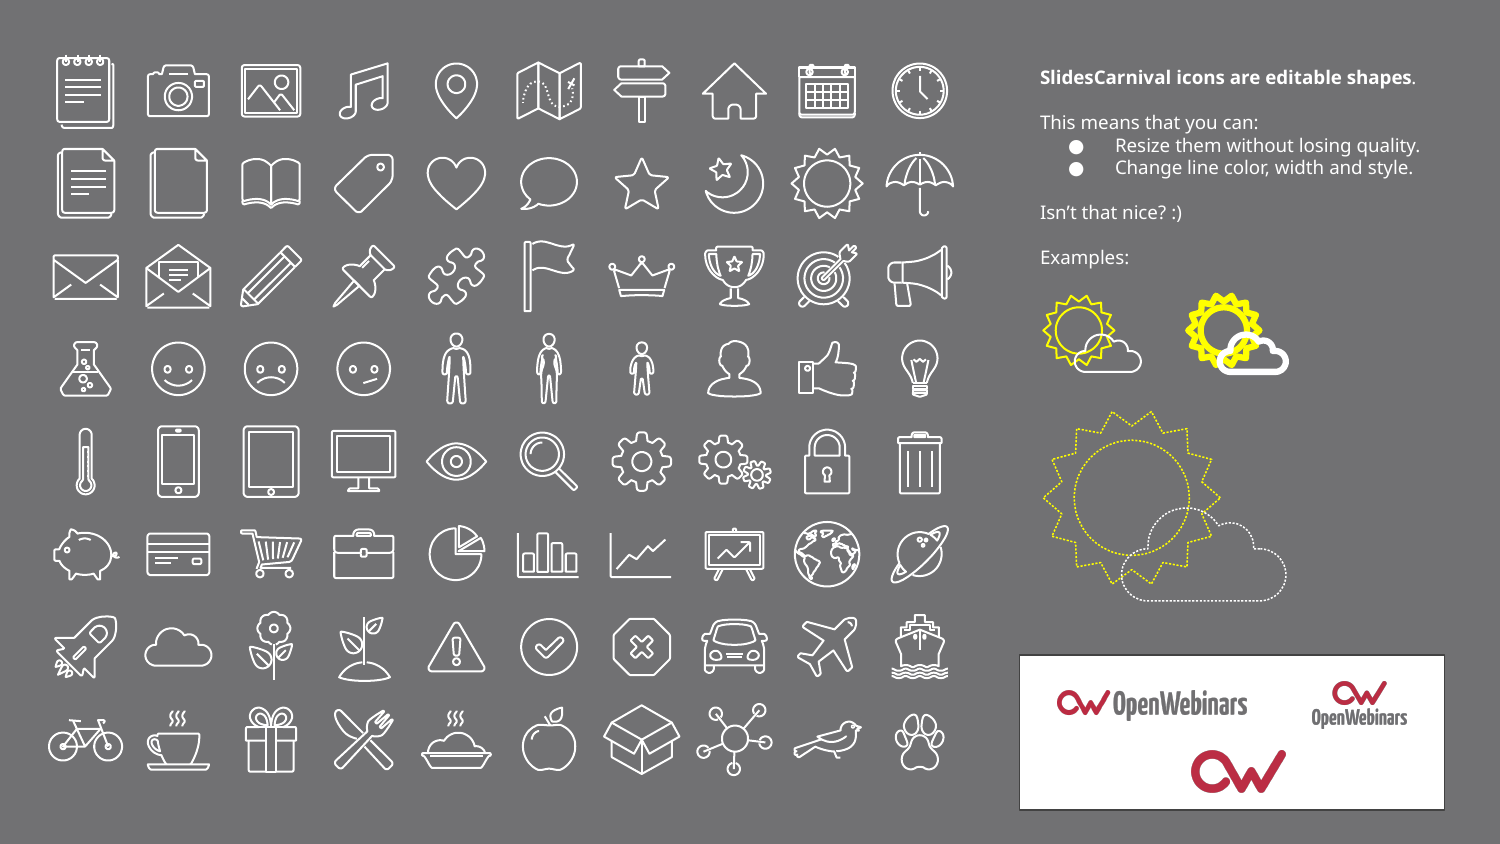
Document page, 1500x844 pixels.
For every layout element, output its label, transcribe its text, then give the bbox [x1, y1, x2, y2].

picture [1191, 750, 1286, 793]
text_box SlidesCarnival icons are editable shapes. This means that you can: Resize them without losing quality. Change line color, width and style. Isn’t that nice? :) Examples: [1024, 51, 1451, 302]
picture [1312, 681, 1407, 729]
text_box [1019, 655, 1445, 811]
picture [1057, 690, 1247, 721]
